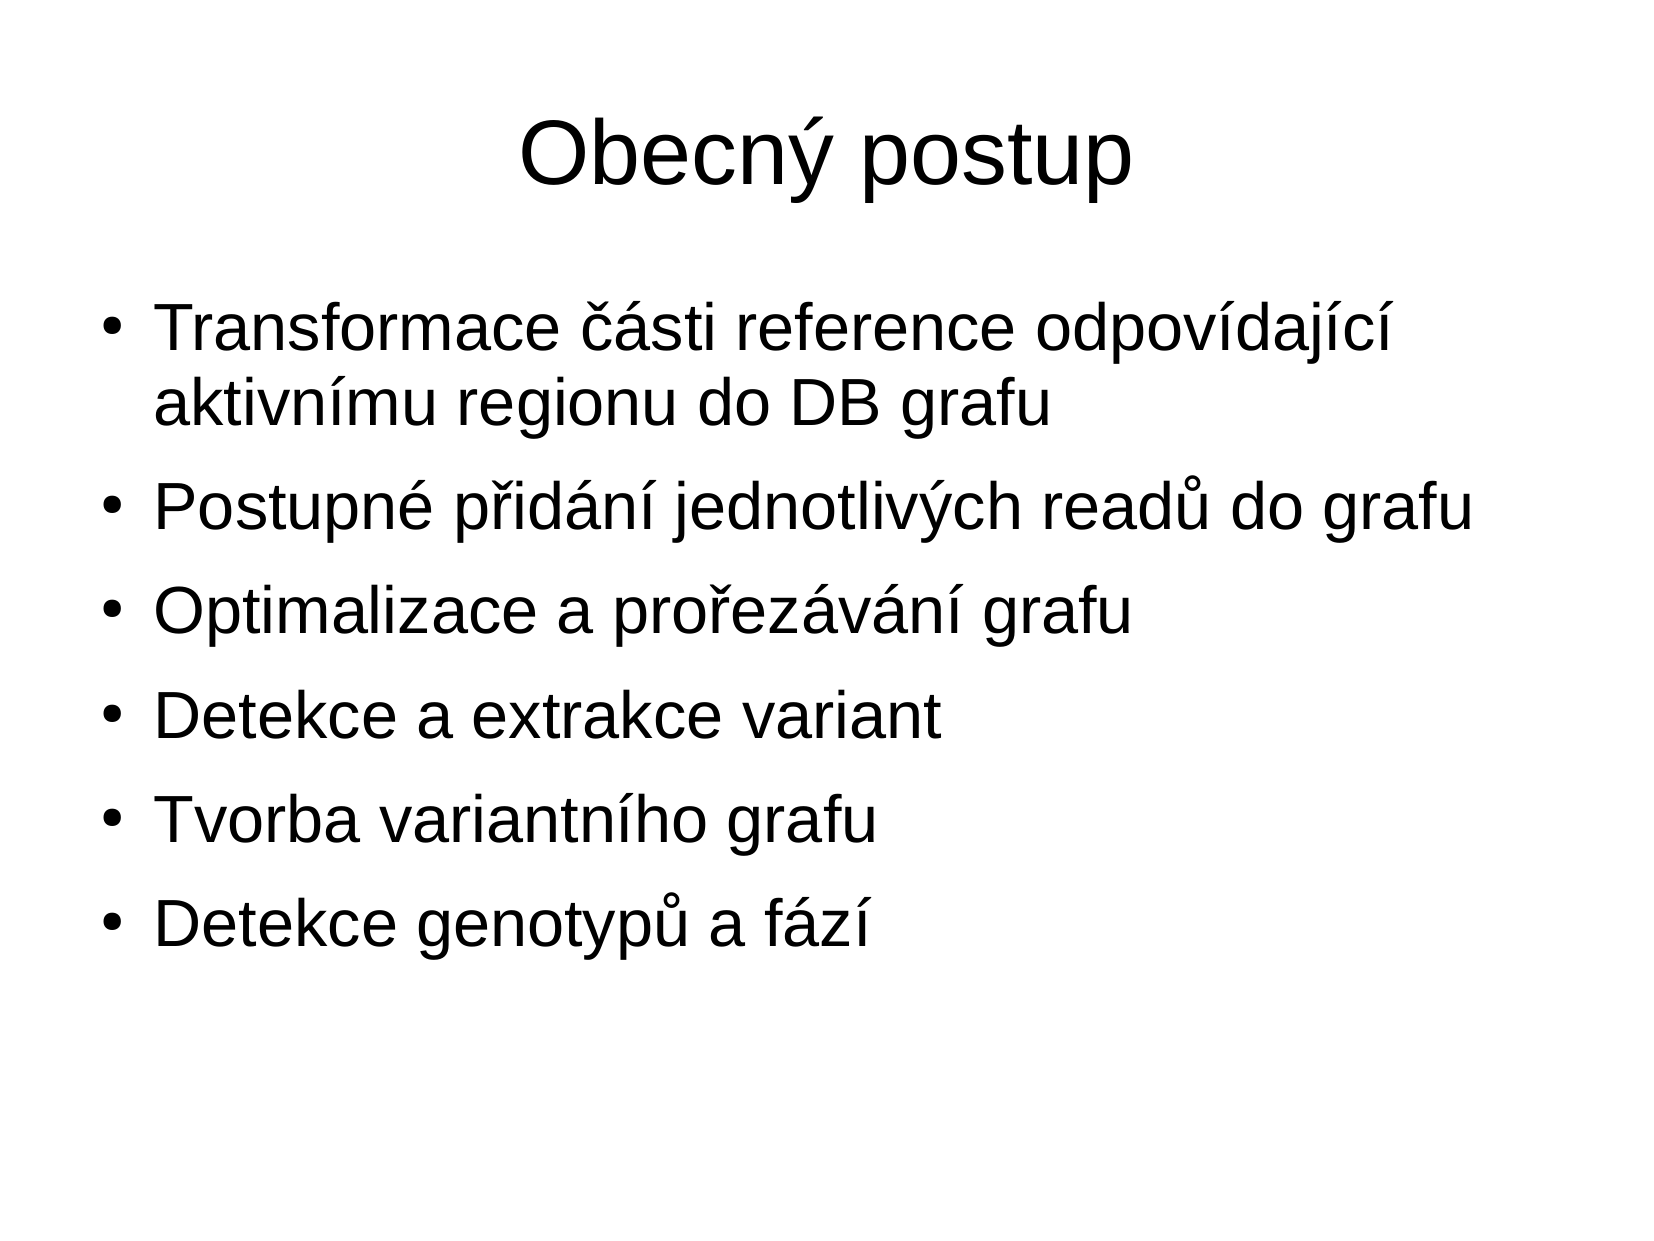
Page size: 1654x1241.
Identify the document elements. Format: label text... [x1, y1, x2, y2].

title Obecný postup [82, 49, 1571, 257]
list Transformace části reference odpovídající aktivnímu regionu do DB grafu Postupné přidání jednotlivých readů do grafu Optimalizace a prořezávání grafu Detekce a extrakce variant Tvorba variantního grafu Detekce genotypů a fází [82, 290, 1571, 1010]
